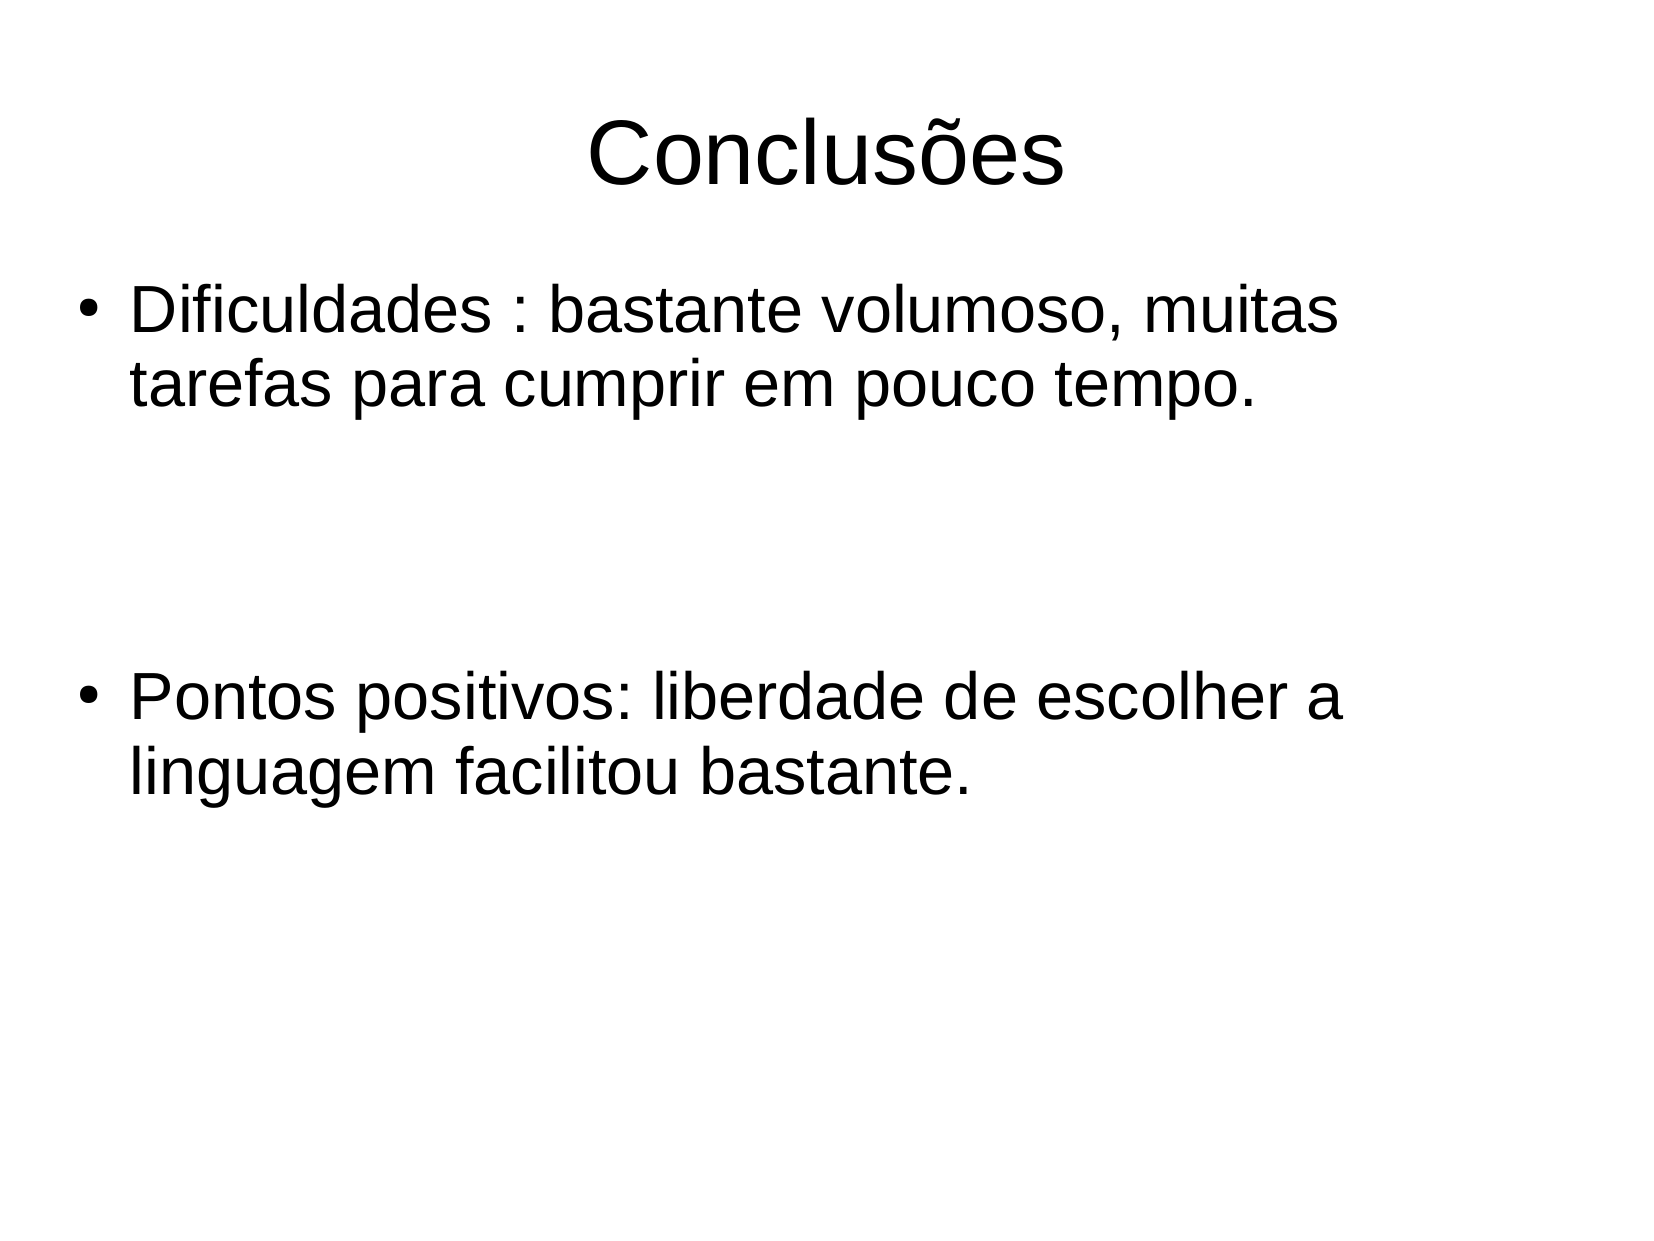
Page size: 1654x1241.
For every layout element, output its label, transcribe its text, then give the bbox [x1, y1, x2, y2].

list Dificuldades : bastante volumoso, muitas tarefas para cumprir em pouco tempo. Pontos positivos: liberdade de escolher a linguagem facilitou bastante. [59, 271, 1548, 991]
title Conclusões [82, 49, 1571, 257]
